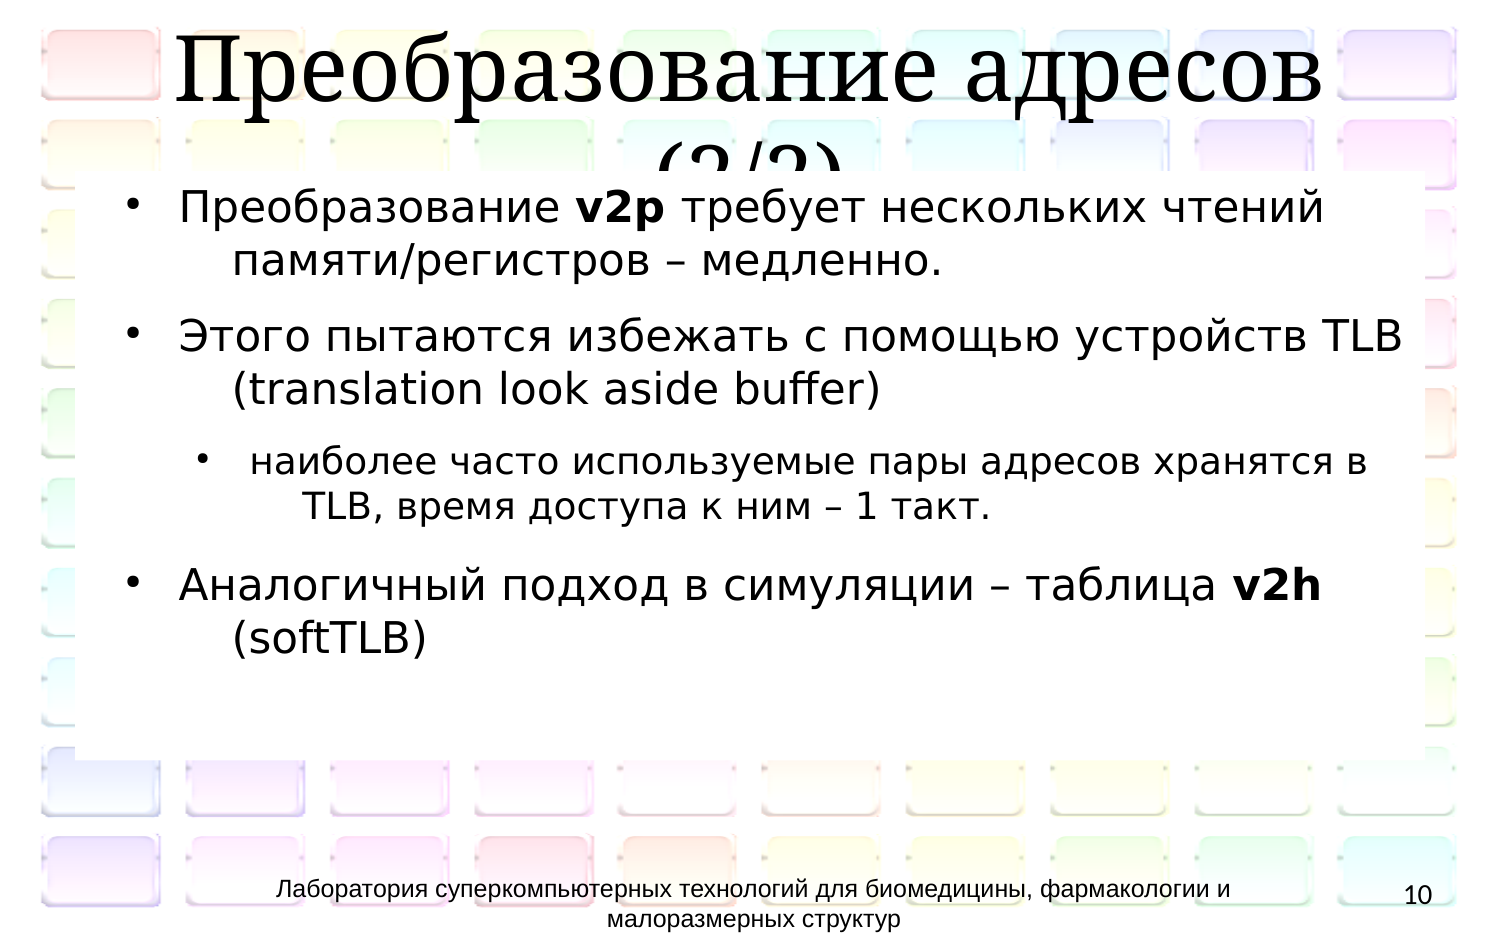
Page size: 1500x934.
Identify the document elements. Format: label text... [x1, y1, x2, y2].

list Преобразование v2p требует нескольких чтений памяти/регистров – медленно. Этого пытаются избежать с помощью устройств TLB (translation look aside buffer) наиболее часто используемые пары адресов хранятся в TLB, время доступа к ним – 1 такт. Аналогичный подход в симуляции – таблица v2h (softTLB) [75, 171, 1426, 761]
text_box Лаборатория суперкомпьютерных технологий для биомедицины, фармакологии и малоразмерных структур [171, 864, 1338, 915]
picture [0, 0, 1500, 934]
title Преобразование адресов (2/2) [75, 1, 1426, 160]
text_box <номер> [1387, 868, 1473, 918]
